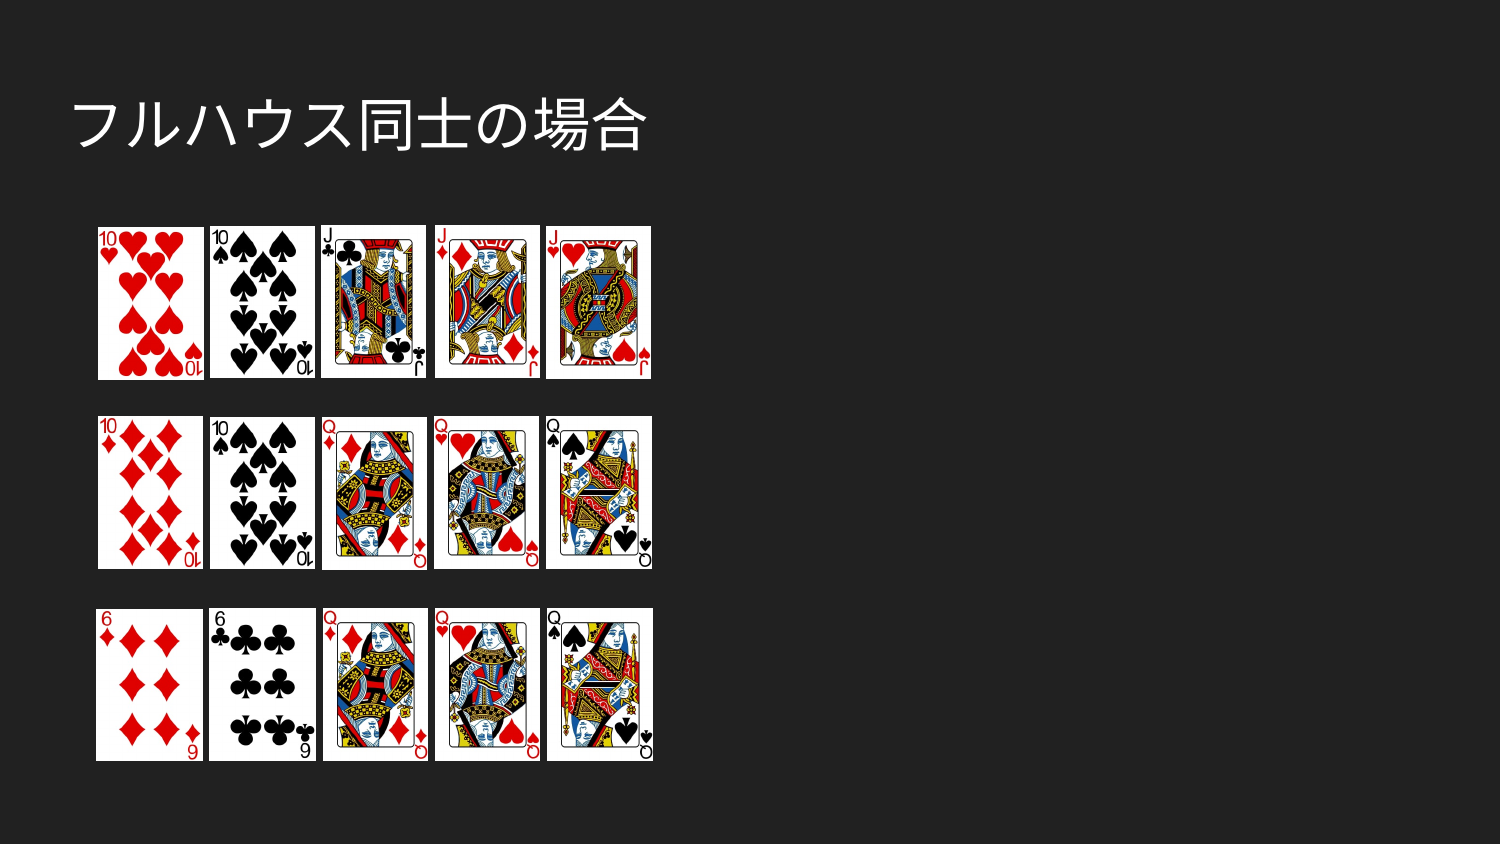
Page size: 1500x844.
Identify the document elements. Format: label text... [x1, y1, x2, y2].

picture [546, 416, 652, 569]
picture [435, 225, 540, 378]
picture [98, 416, 203, 569]
picture [547, 608, 653, 761]
picture [434, 416, 539, 569]
picture [322, 417, 427, 570]
picture [96, 609, 203, 761]
picture [209, 608, 316, 761]
picture [321, 225, 426, 378]
picture [435, 608, 540, 761]
picture [98, 227, 204, 380]
picture [210, 226, 315, 378]
picture [210, 417, 315, 569]
title フルハウス同士の場合 [51, 72, 1449, 167]
picture [323, 608, 428, 761]
picture [546, 226, 651, 379]
